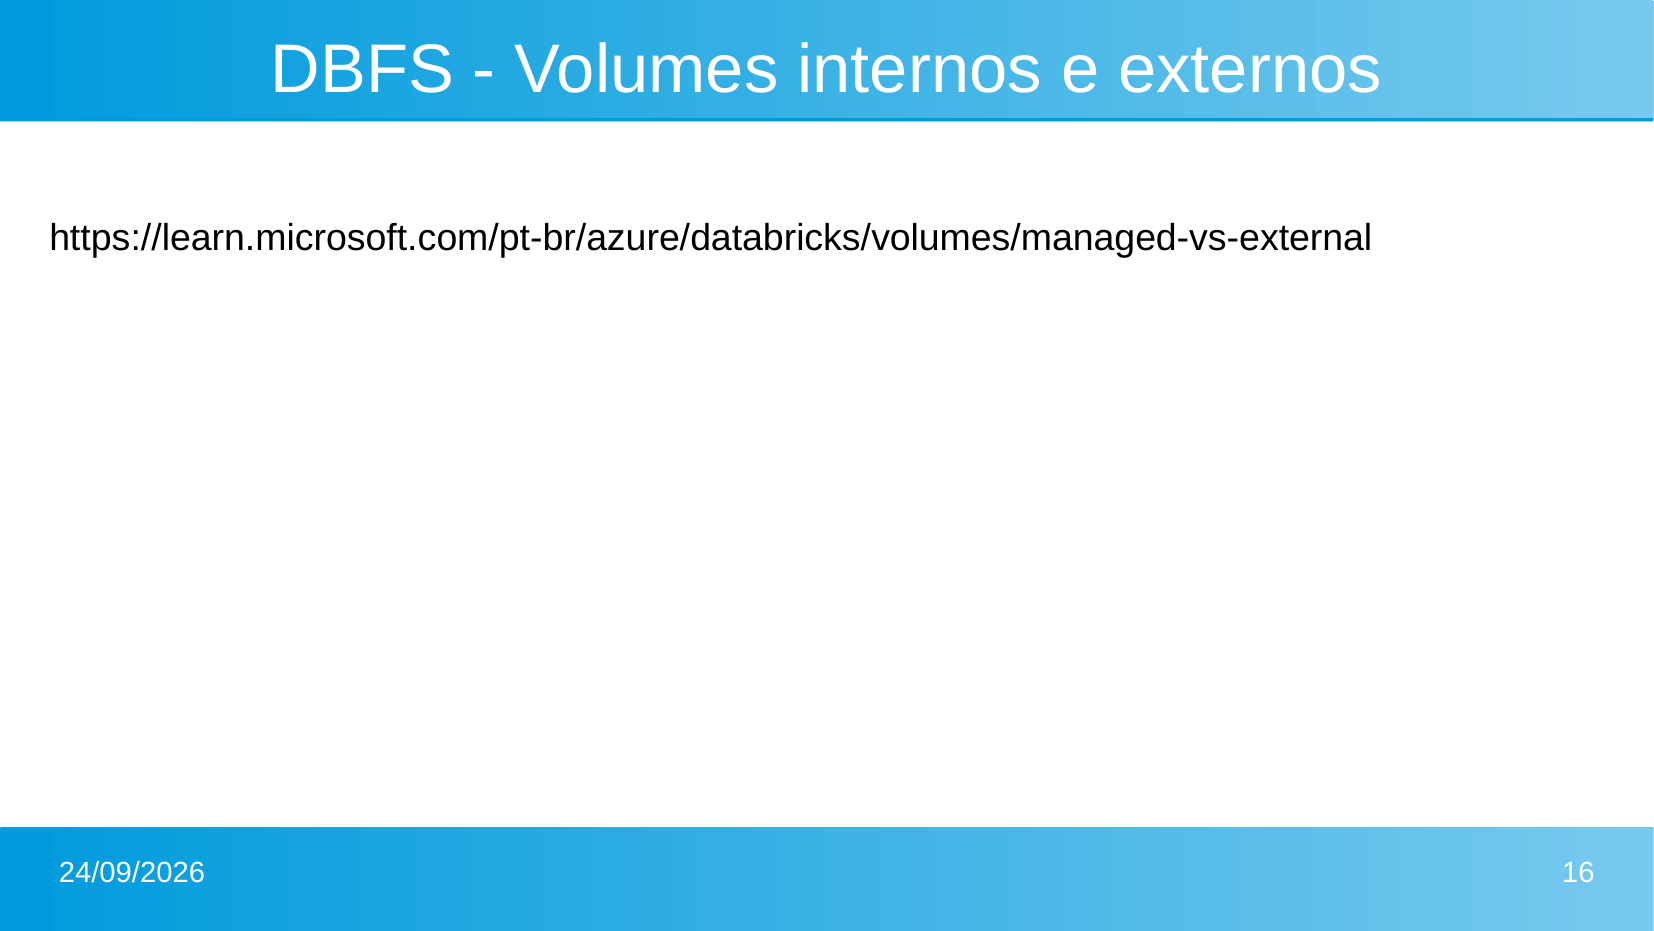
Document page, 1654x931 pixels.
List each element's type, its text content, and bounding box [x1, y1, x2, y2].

title DBFS - Volumes internos e externos [59, 29, 1595, 108]
text_box https://learn.microsoft.com/pt-br/azure/databricks/volumes/managed-vs-external [34, 208, 1388, 266]
